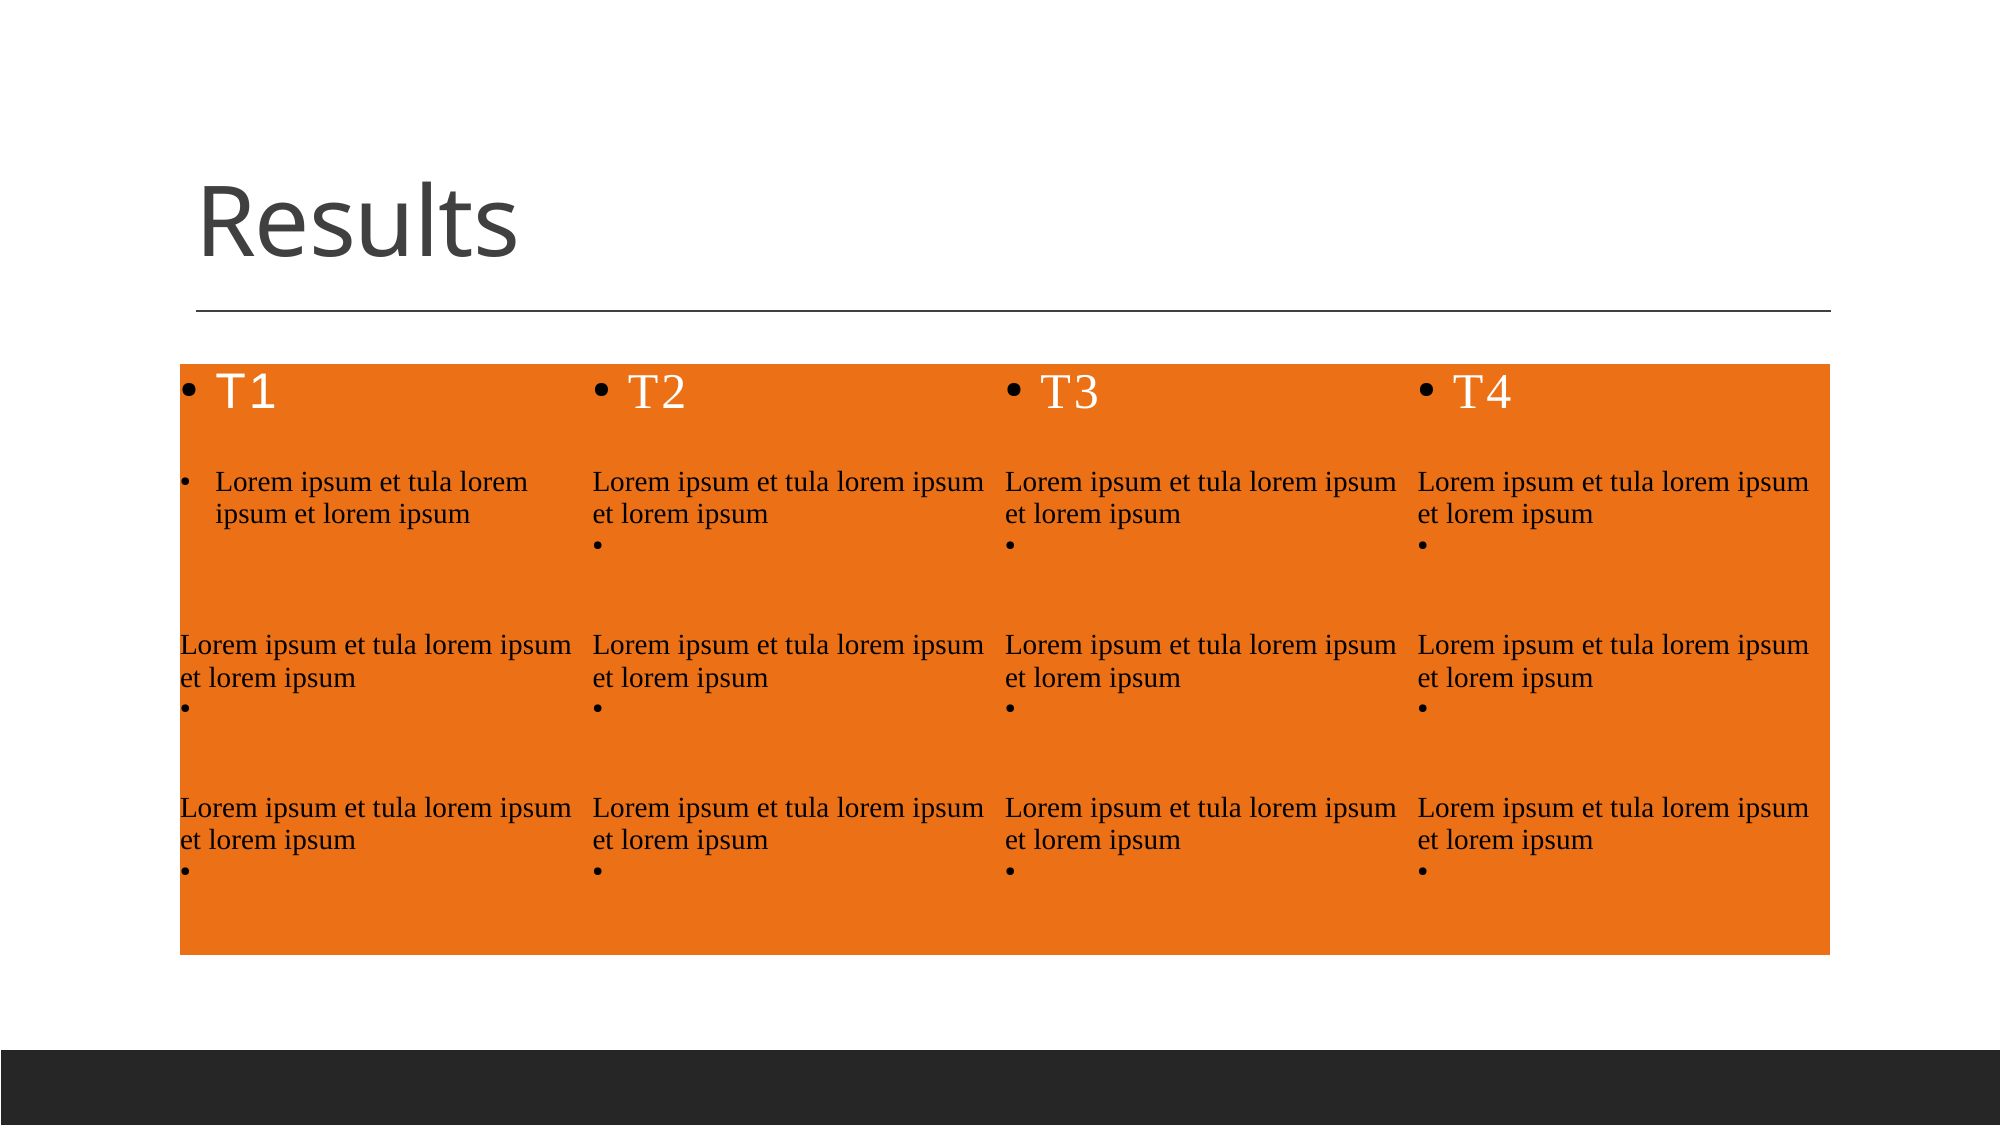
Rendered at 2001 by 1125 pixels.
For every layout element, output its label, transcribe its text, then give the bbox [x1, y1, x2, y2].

table_header T2 [592, 364, 1005, 466]
table_cell Lorem ipsum et tula lorem ipsum et lorem ipsum [1417, 792, 1830, 955]
table_cell Lorem ipsum et tula lorem ipsum et lorem ipsum [180, 466, 592, 629]
table_header T3 [1005, 364, 1417, 466]
table_cell Lorem ipsum et tula lorem ipsum et lorem ipsum [1417, 629, 1830, 792]
table_header T4 [1417, 364, 1830, 466]
table_cell Lorem ipsum et tula lorem ipsum et lorem ipsum [592, 629, 1005, 792]
table_cell Lorem ipsum et tula lorem ipsum et lorem ipsum [592, 792, 1005, 955]
table_header T1 [180, 364, 592, 466]
table_cell Lorem ipsum et tula lorem ipsum et lorem ipsum [1005, 792, 1417, 955]
table_cell Lorem ipsum et tula lorem ipsum et lorem ipsum [180, 792, 592, 955]
table_cell Lorem ipsum et tula lorem ipsum et lorem ipsum [1417, 466, 1830, 629]
table_cell Lorem ipsum et tula lorem ipsum et lorem ipsum [1005, 629, 1417, 792]
title Results [180, 47, 1831, 286]
table_cell Lorem ipsum et tula lorem ipsum et lorem ipsum [592, 466, 1005, 629]
table_cell Lorem ipsum et tula lorem ipsum et lorem ipsum [180, 629, 592, 792]
table_cell Lorem ipsum et tula lorem ipsum et lorem ipsum [1005, 466, 1417, 629]
